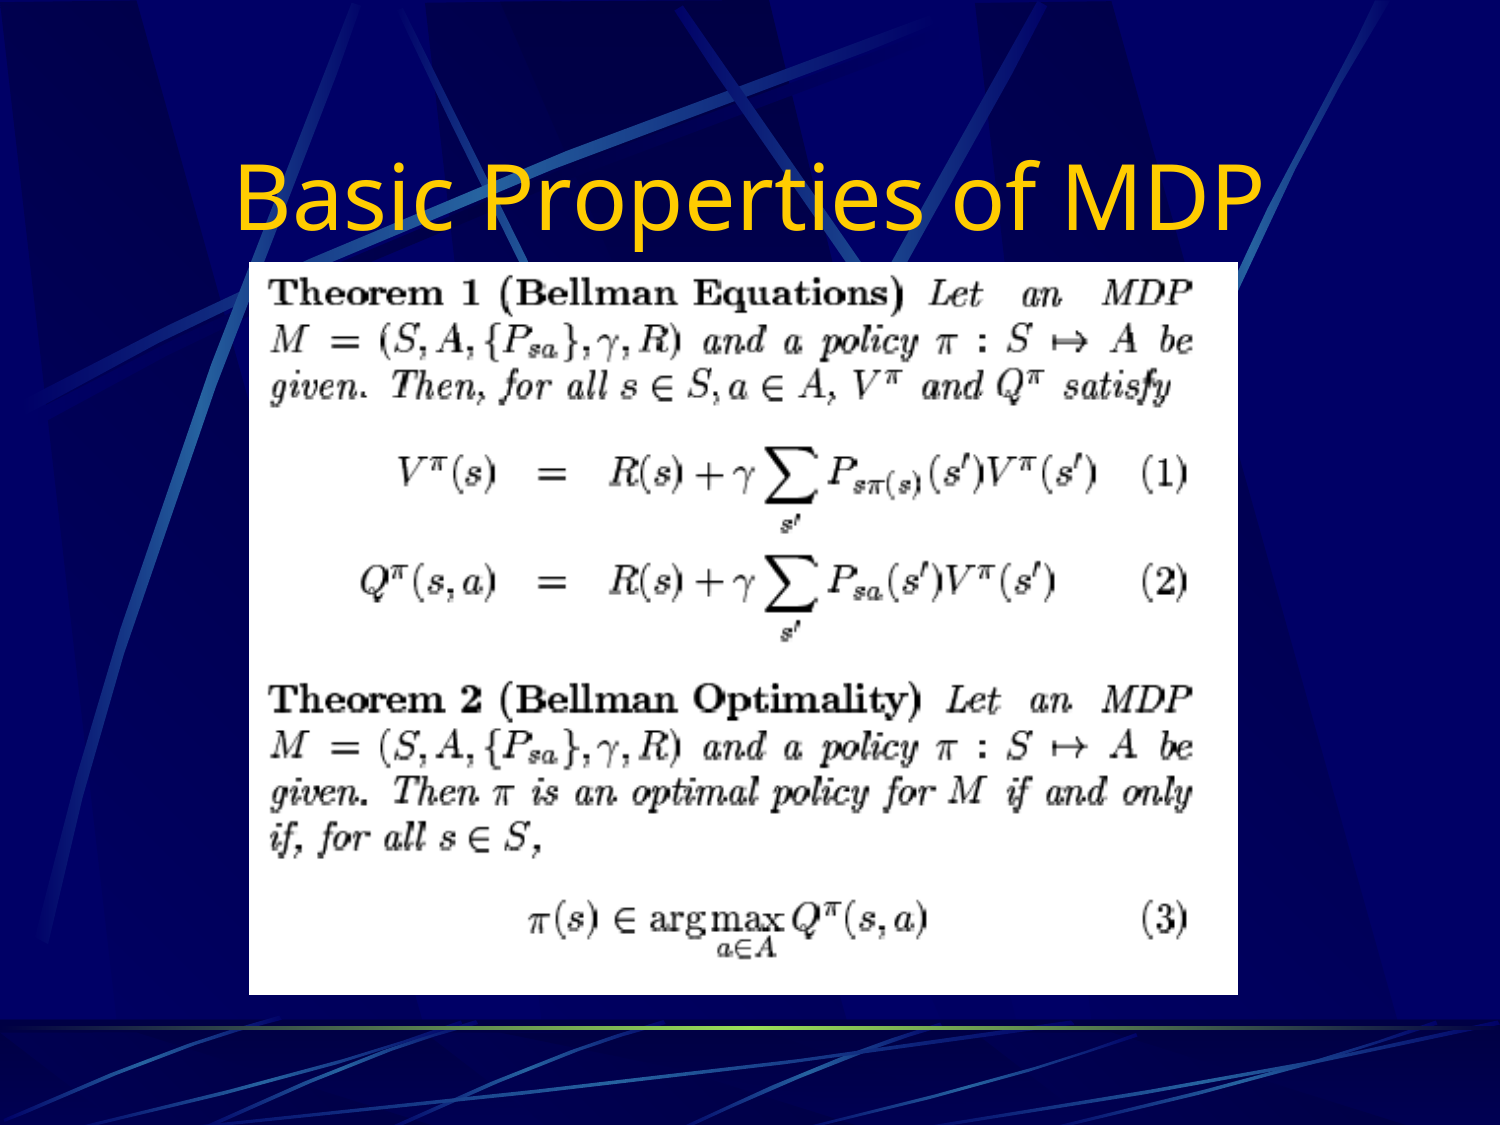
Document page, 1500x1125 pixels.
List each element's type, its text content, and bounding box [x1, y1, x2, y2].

chart [249, 262, 1238, 995]
title Basic Properties of MDP [112, 131, 1388, 257]
